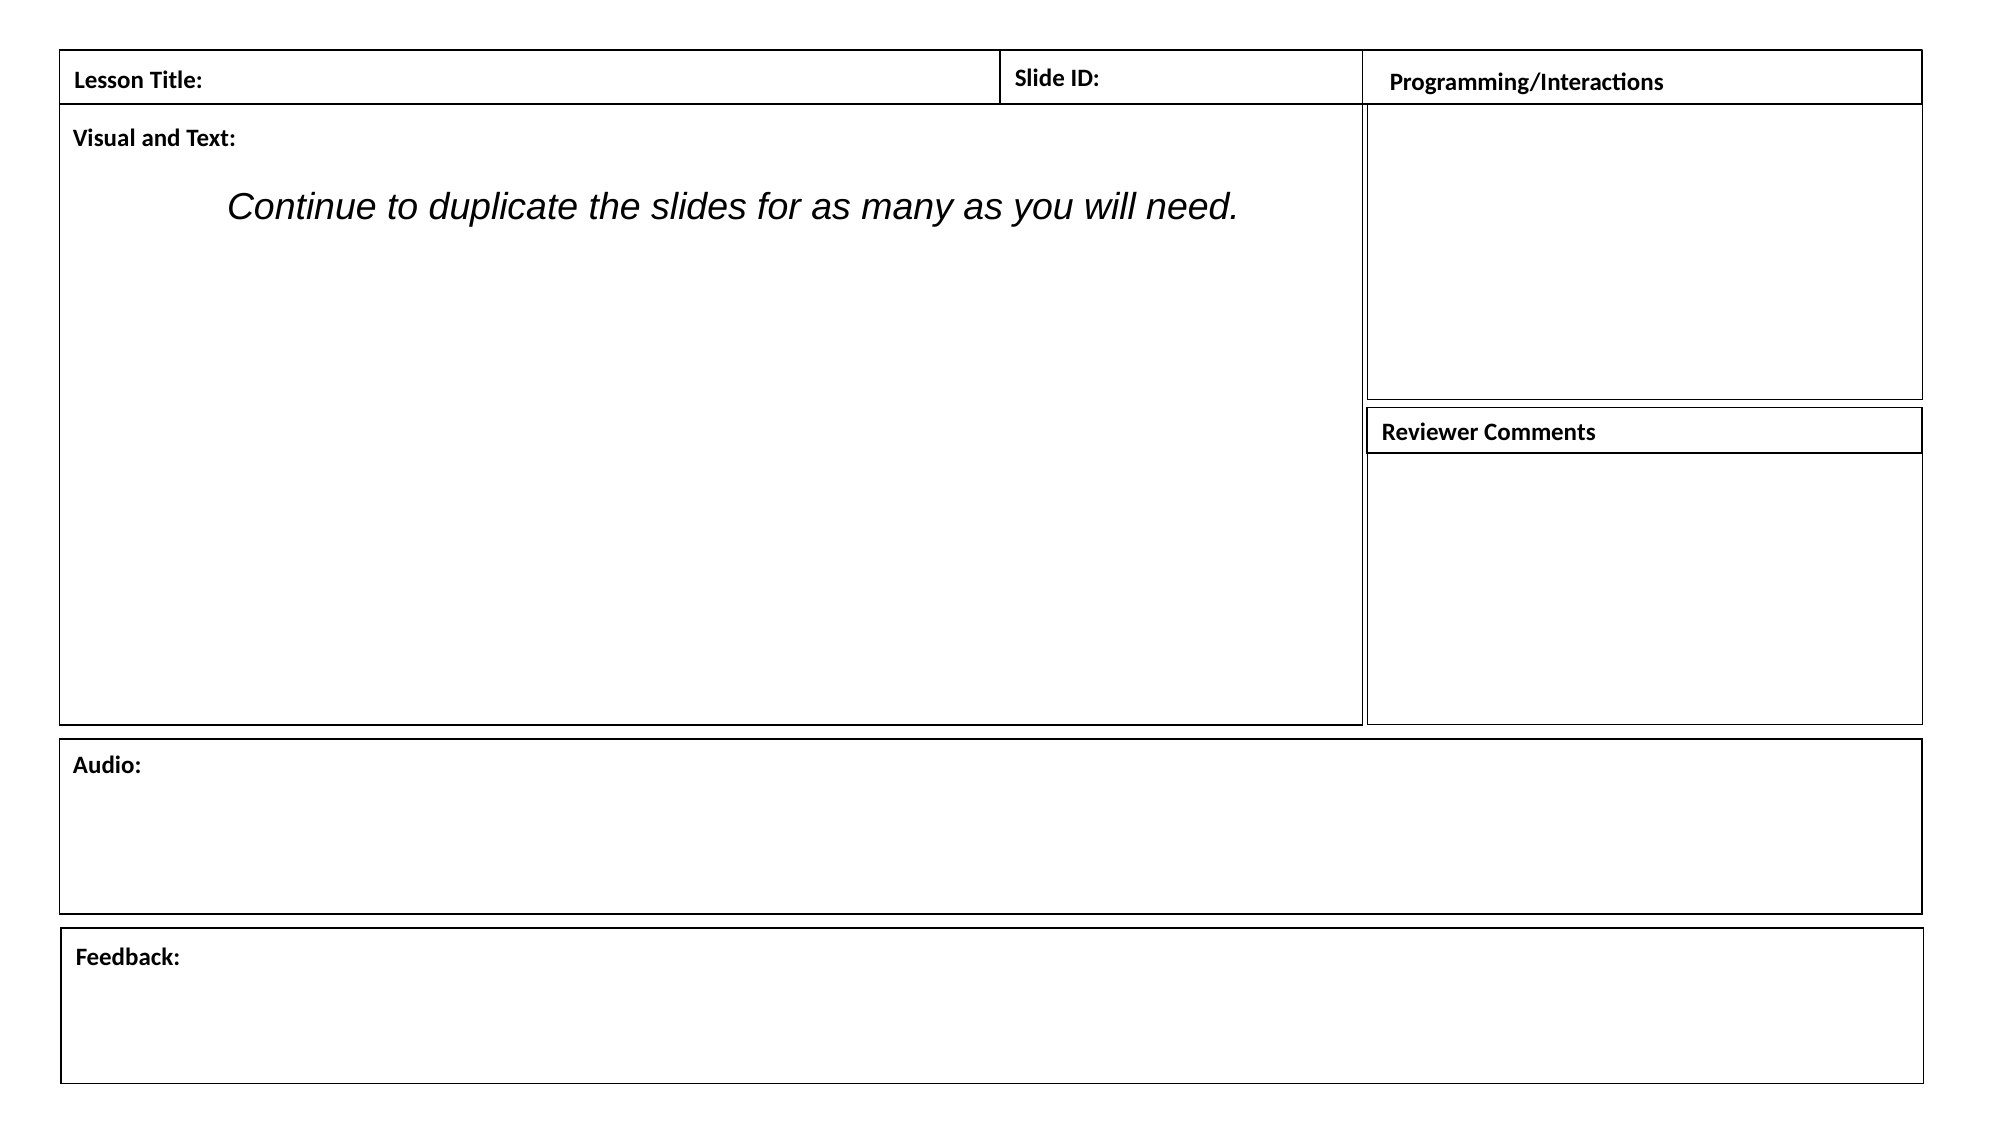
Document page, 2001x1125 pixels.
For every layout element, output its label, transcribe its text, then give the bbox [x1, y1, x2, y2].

text_box Continue to duplicate the slides for as many as you will need. [212, 174, 1275, 235]
